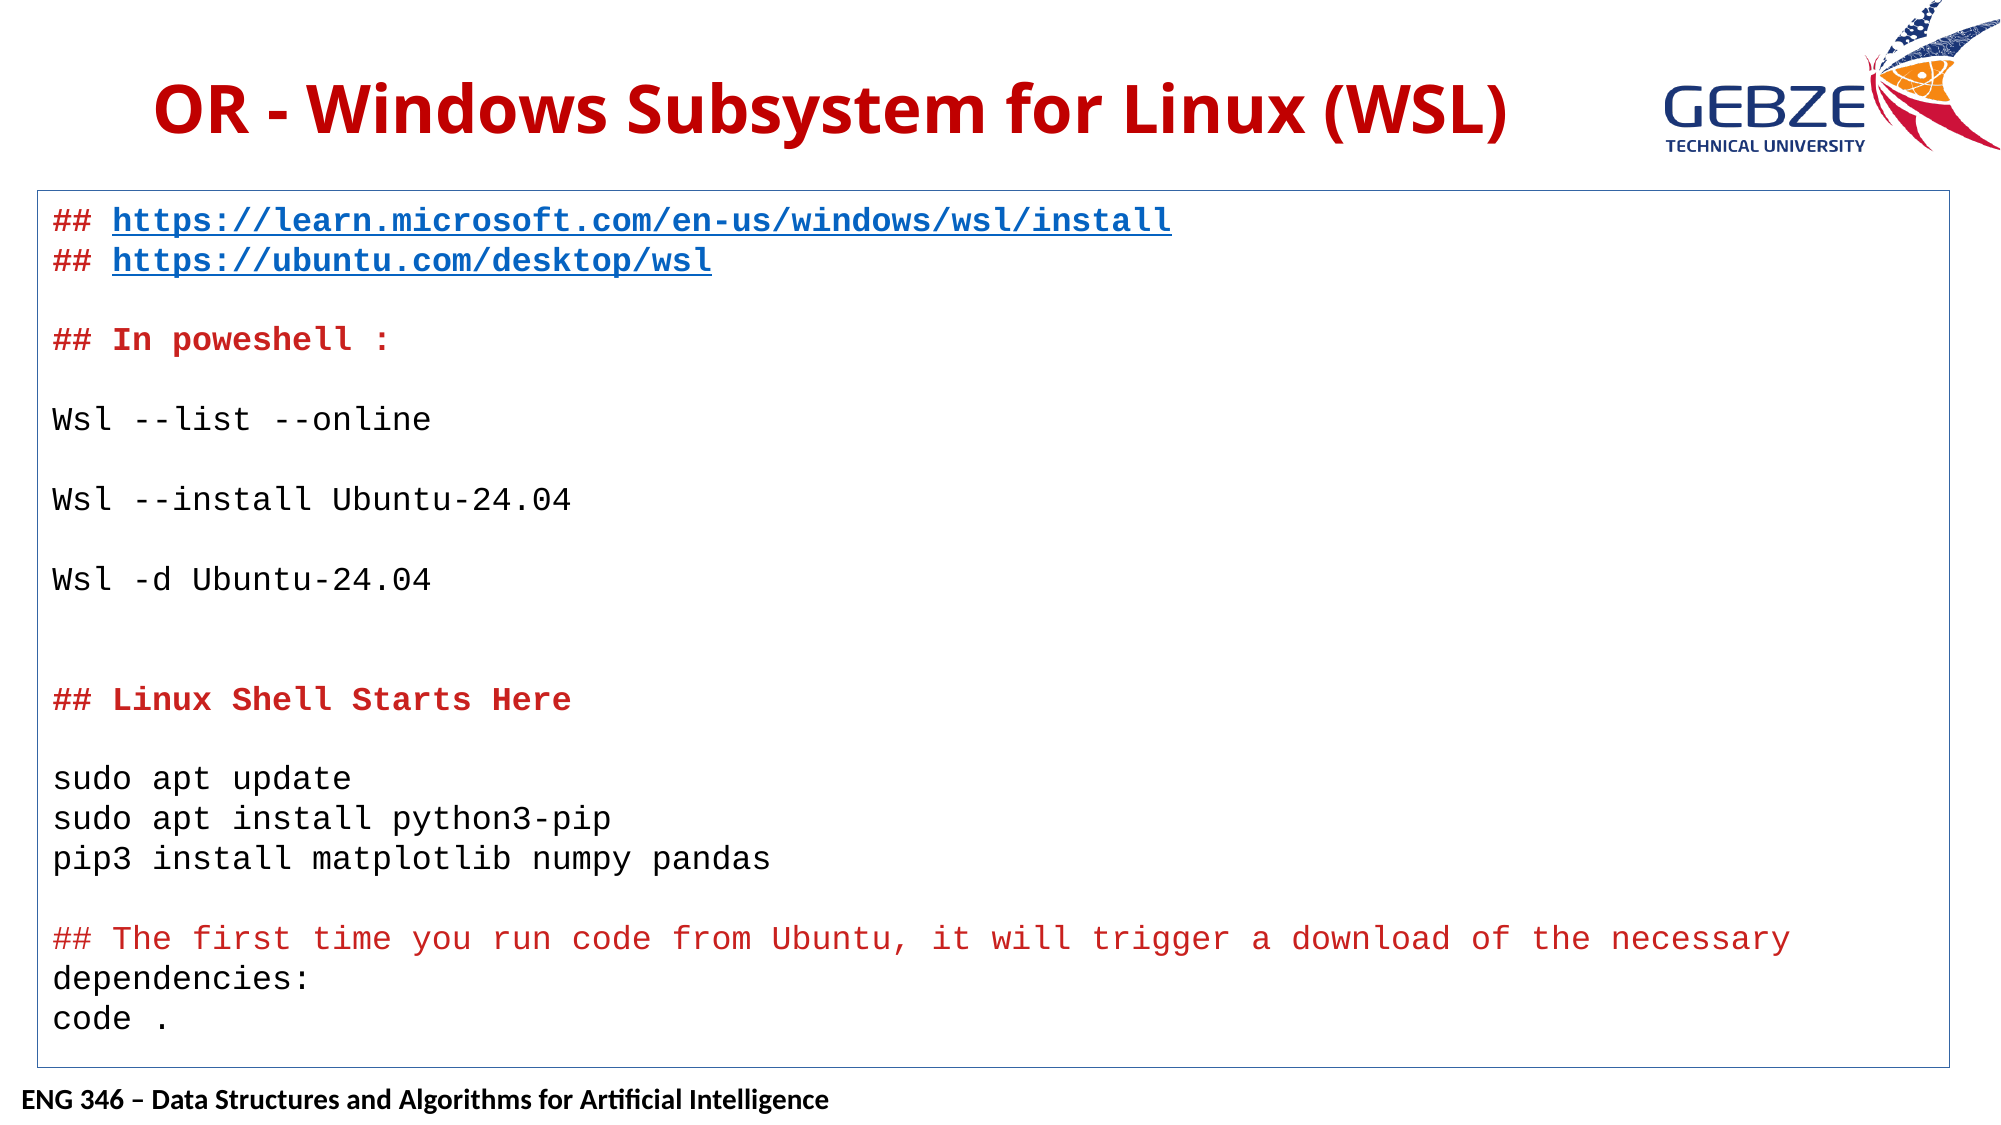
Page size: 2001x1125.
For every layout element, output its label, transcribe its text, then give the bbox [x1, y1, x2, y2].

text_box ## https://learn.microsoft.com/en-us/windows/wsl/install ## https://ubuntu.com/desktop/wsl ## In poweshell : Wsl --list --online Wsl --install Ubuntu-24.04 Wsl -d Ubuntu-24.04 ## Linux Shell Starts Here sudo apt update sudo apt install python3-pip pip3 install matplotlib numpy pandas ## The first time you run code from Ubuntu, it will trigger a download of the necessary dependencies: code . [37, 190, 1950, 1068]
picture [1665, 0, 2001, 152]
title OR - Windows Subsystem for Linux (WSL) [137, 59, 1613, 165]
